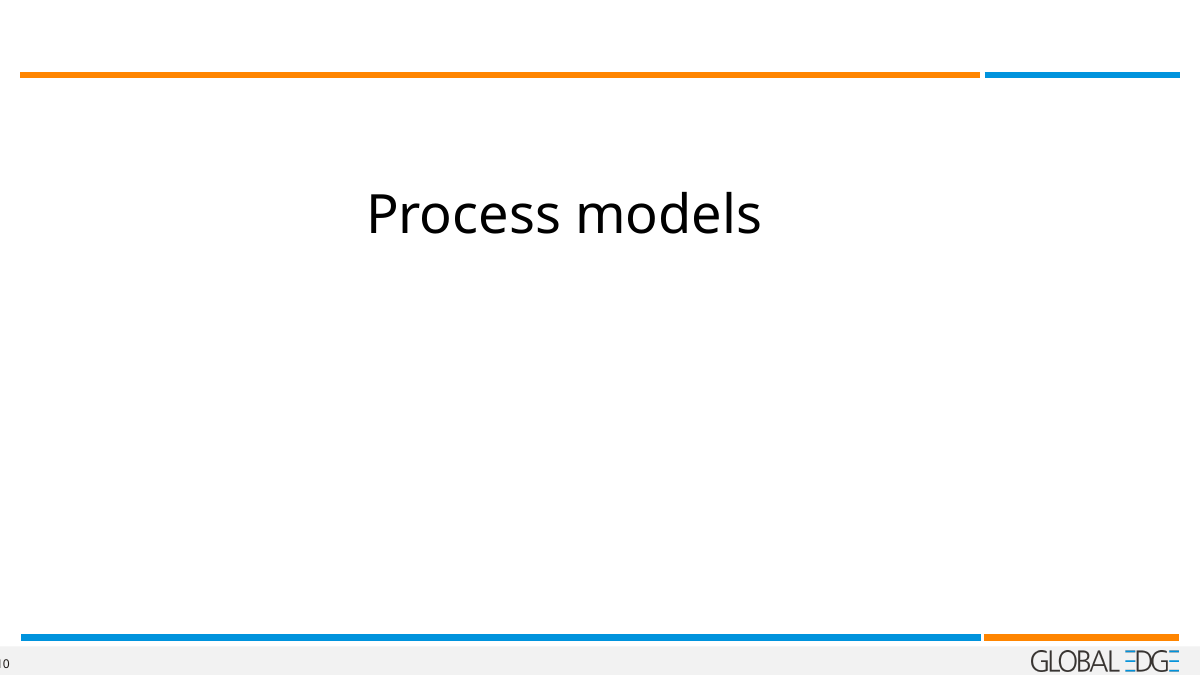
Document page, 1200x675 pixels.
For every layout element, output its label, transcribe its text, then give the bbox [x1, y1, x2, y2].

title Process models [366, 141, 851, 284]
picture [1031, 650, 1179, 672]
